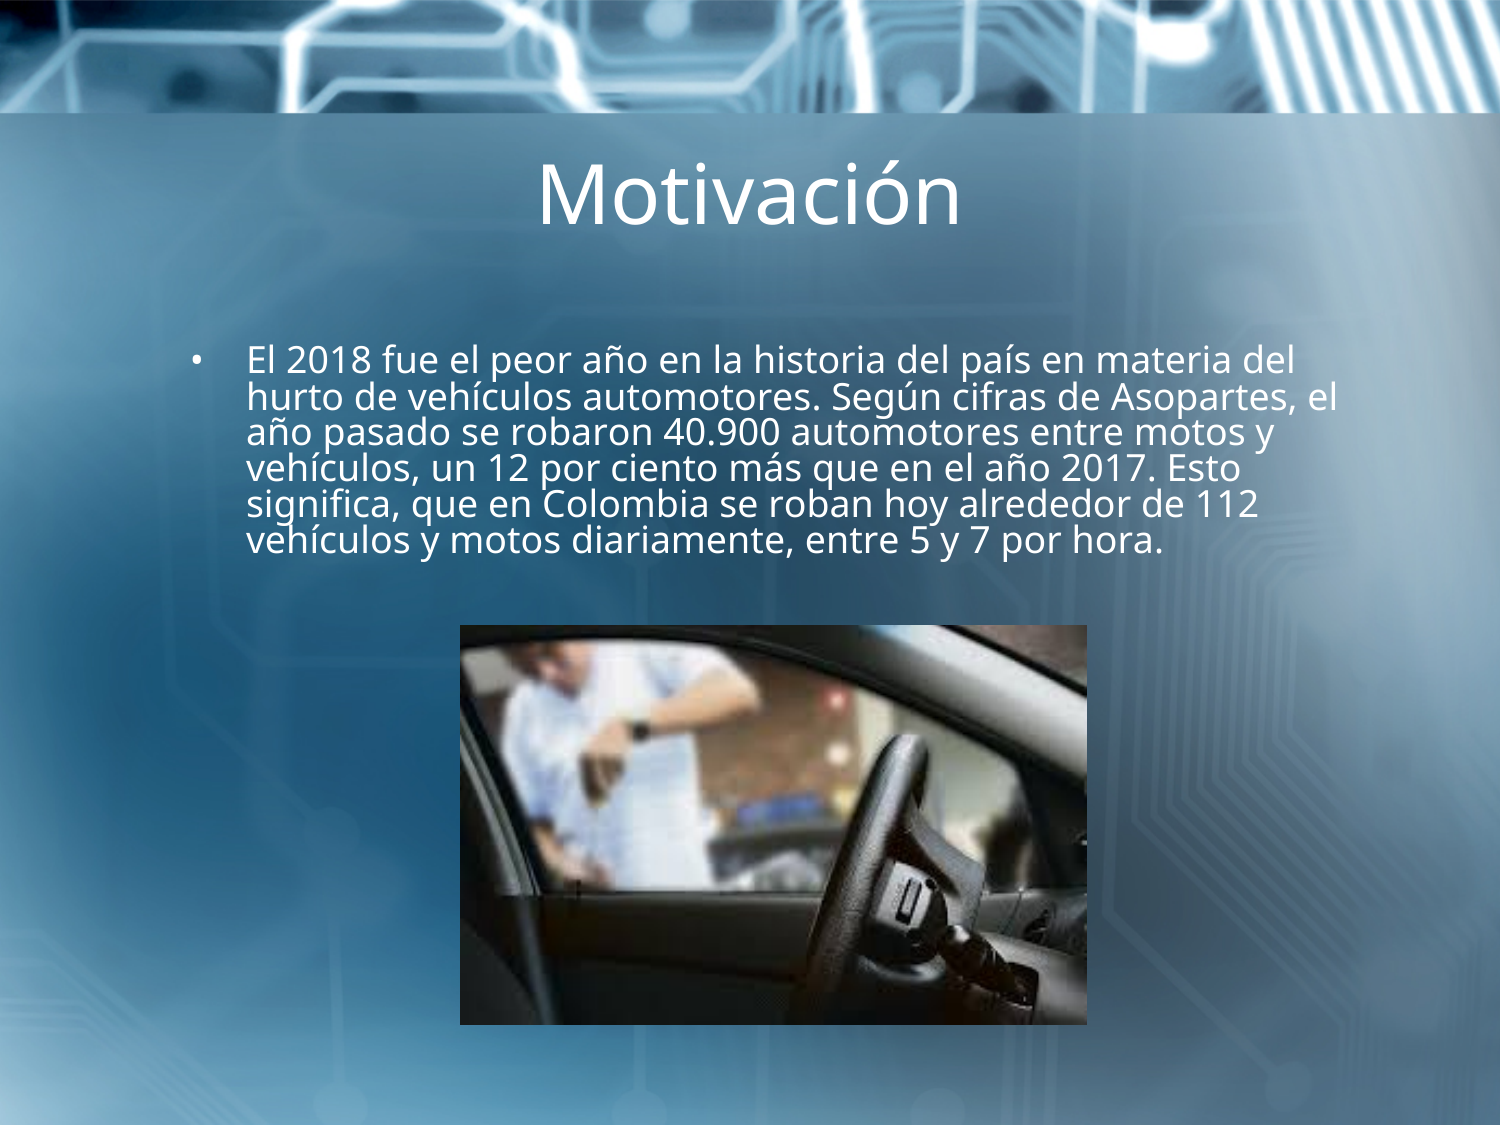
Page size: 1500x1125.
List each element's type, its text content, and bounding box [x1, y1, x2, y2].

title Motivación [37, 132, 1463, 250]
picture [0, 0, 1500, 1125]
list El 2018 fue el peor año en la historia del país en materia del hurto de vehículos automotores. Según cifras de Asopartes, el año pasado se robaron 40.900 automotores entre motos y vehículos, un 12 por ciento más que en el año 2017. Esto significa, que en Colombia se roban hoy alrededor de 112 vehículos y motos diariamente, entre 5 y 7 por hora. [174, 337, 1375, 1026]
